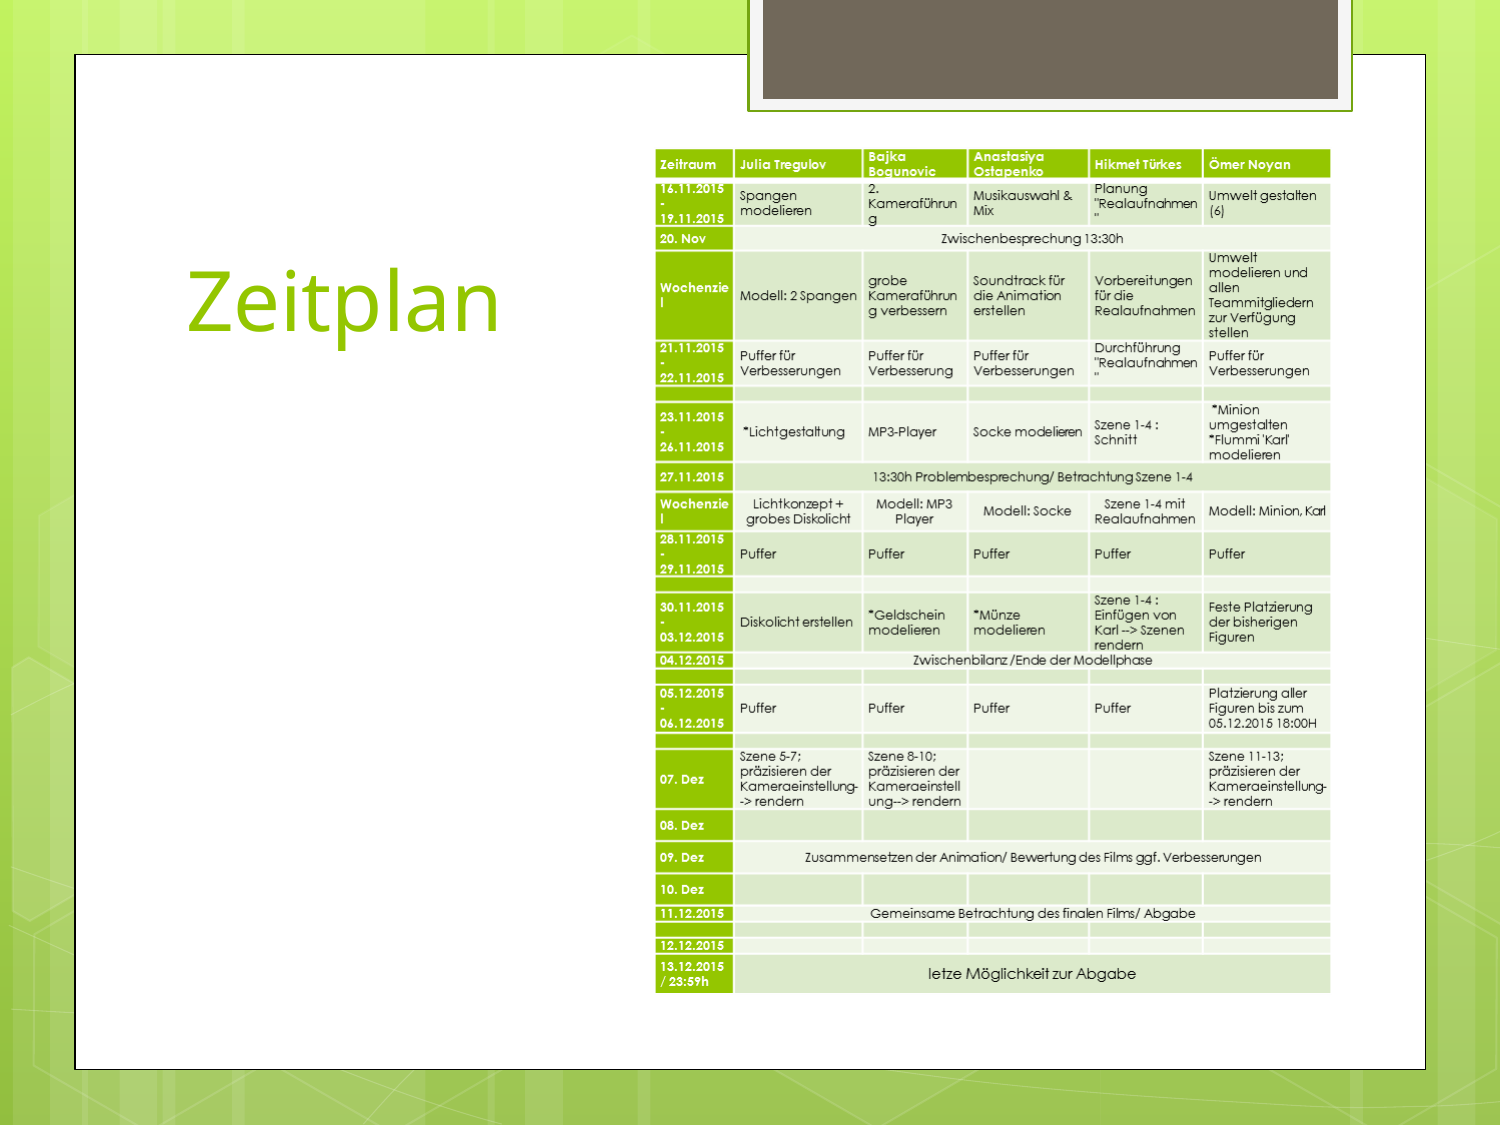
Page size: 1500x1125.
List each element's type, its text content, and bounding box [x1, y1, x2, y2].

picture [654, 144, 1332, 997]
title Zeitplan [171, 168, 654, 357]
